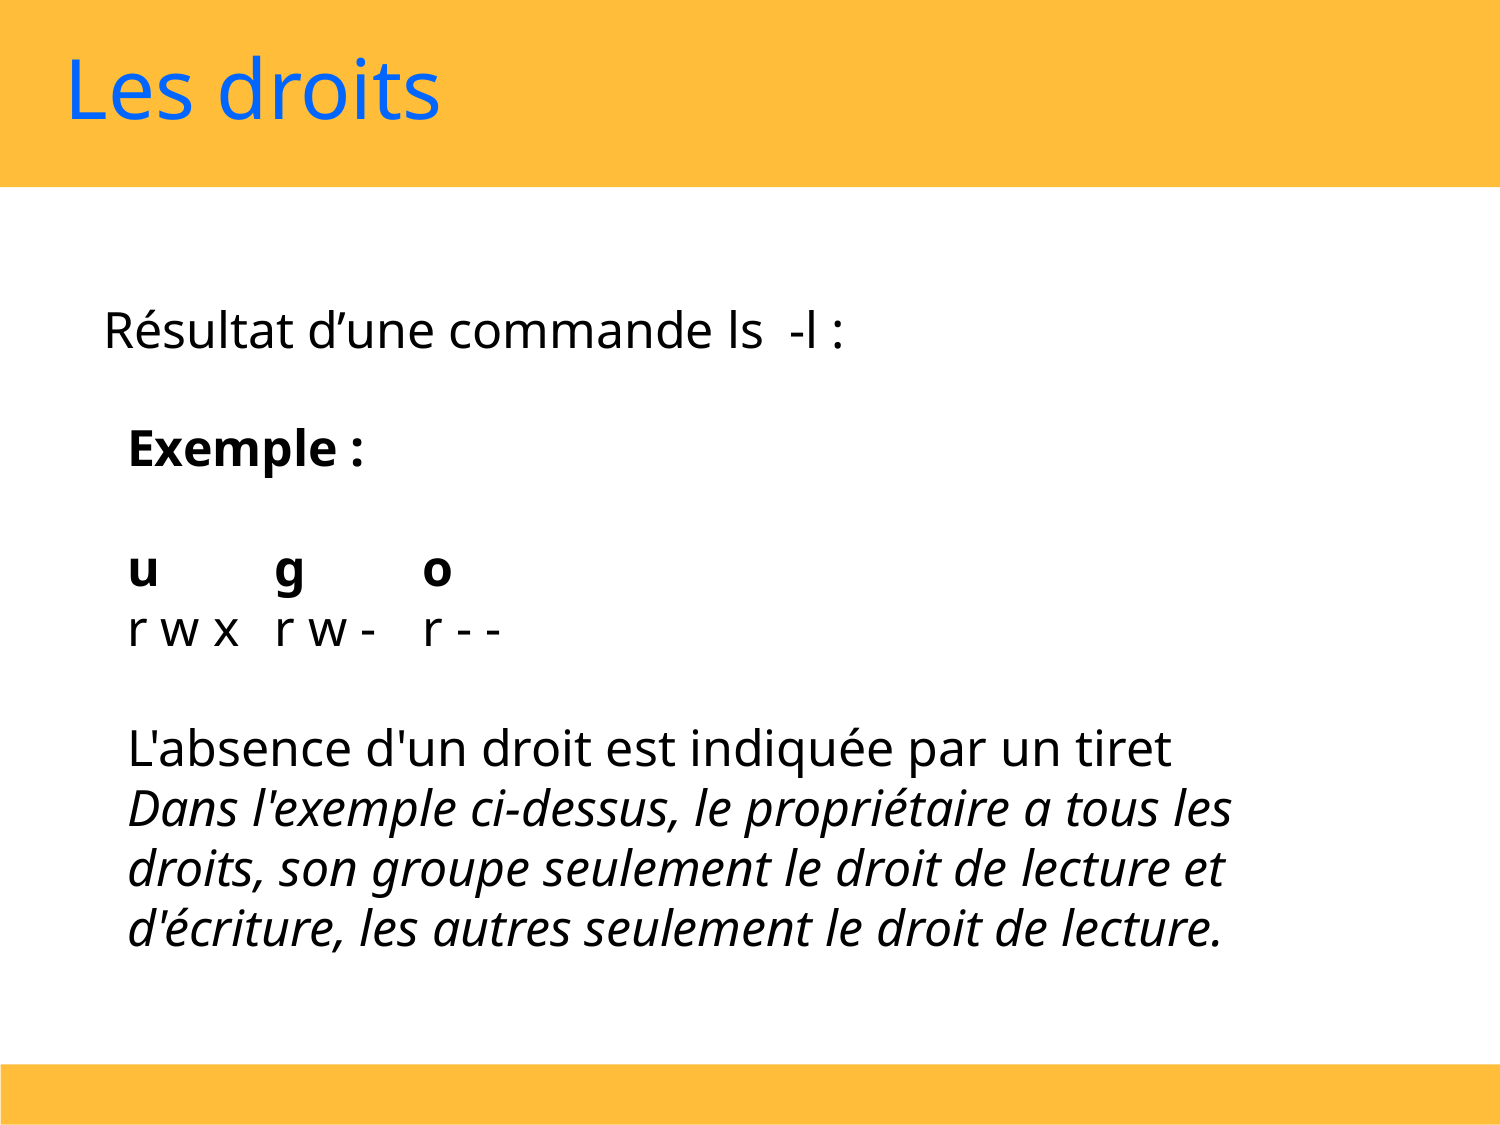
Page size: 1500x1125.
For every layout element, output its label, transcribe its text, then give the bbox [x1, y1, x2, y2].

text_box Résultat d’une commande ls -l : [88, 290, 1364, 606]
text_box Exemple : u g o r w x r w - r - - L'absence d'un droit est indiquée par un tiret Dans l'exemple ci-dessus, le propriétaire a tous les droits, son groupe seulement le droit de lecture et d'écriture, les autres seulement le droit de lecture. [112, 408, 1400, 964]
text_box Les droits [49, 24, 1450, 148]
